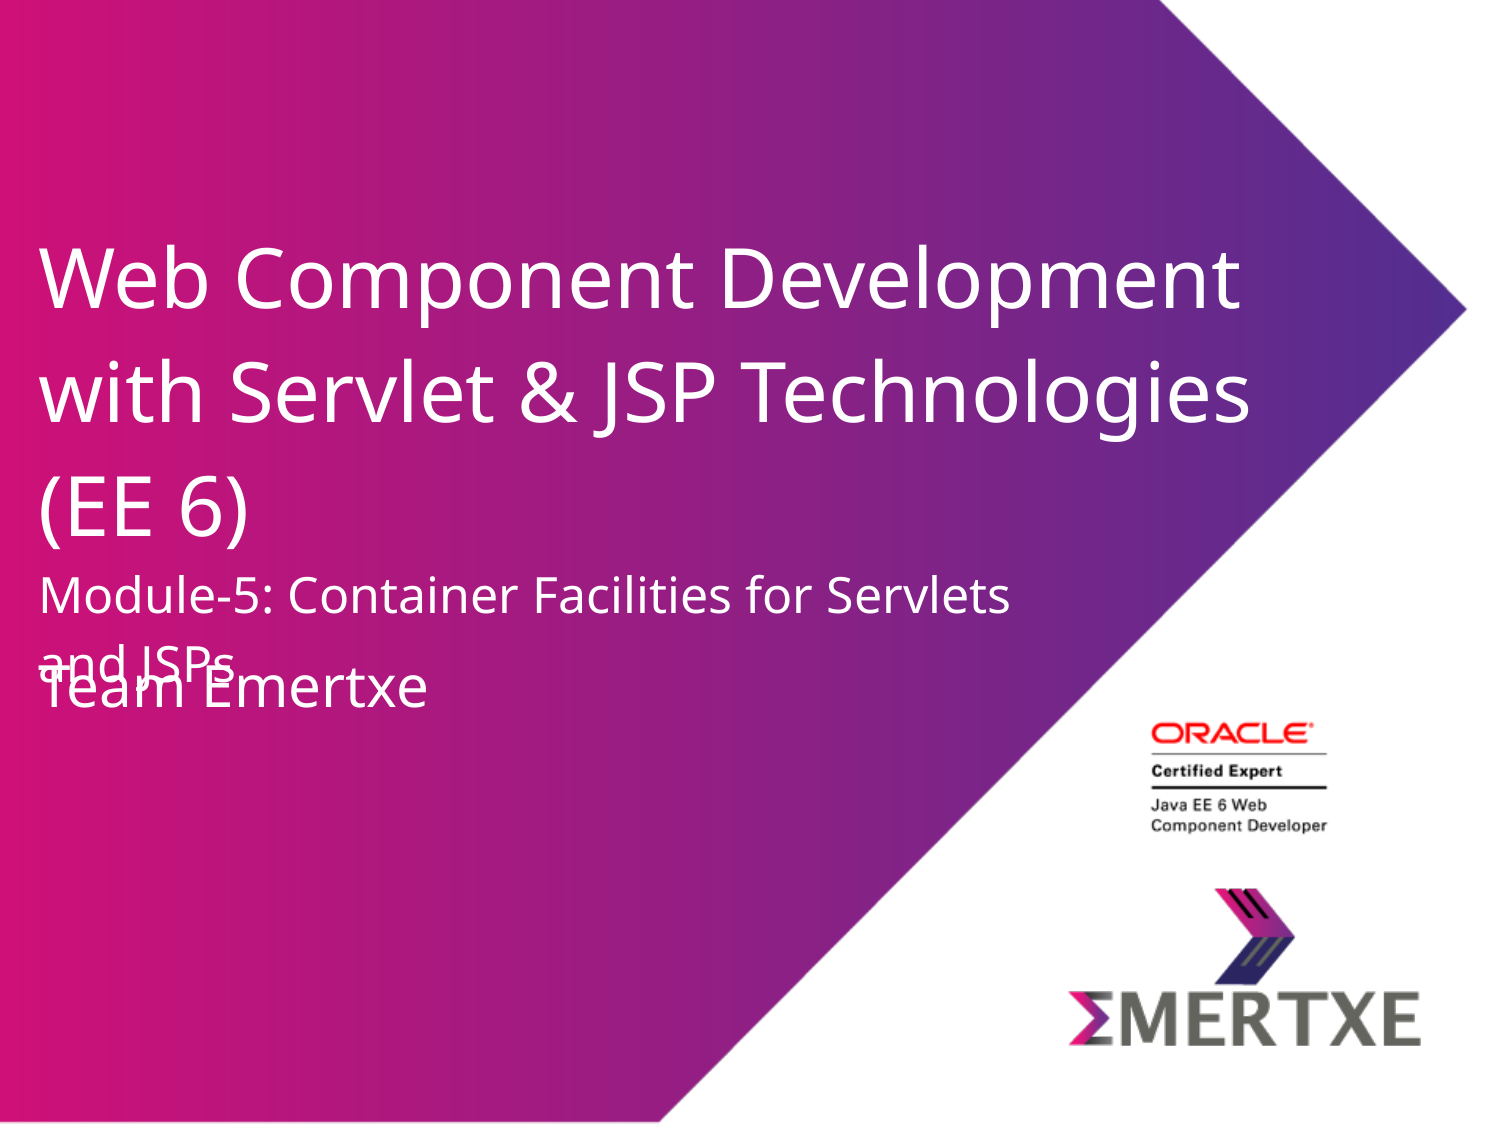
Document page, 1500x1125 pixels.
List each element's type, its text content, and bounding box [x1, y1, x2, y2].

text_box Web Component Development with Servlet & JSP Technologies (EE 6) Module-5: Container Facilities for Servlets and JSPs [23, 212, 1382, 767]
text_box Team Emertxe [23, 637, 615, 721]
picture [0, 0, 1500, 1125]
